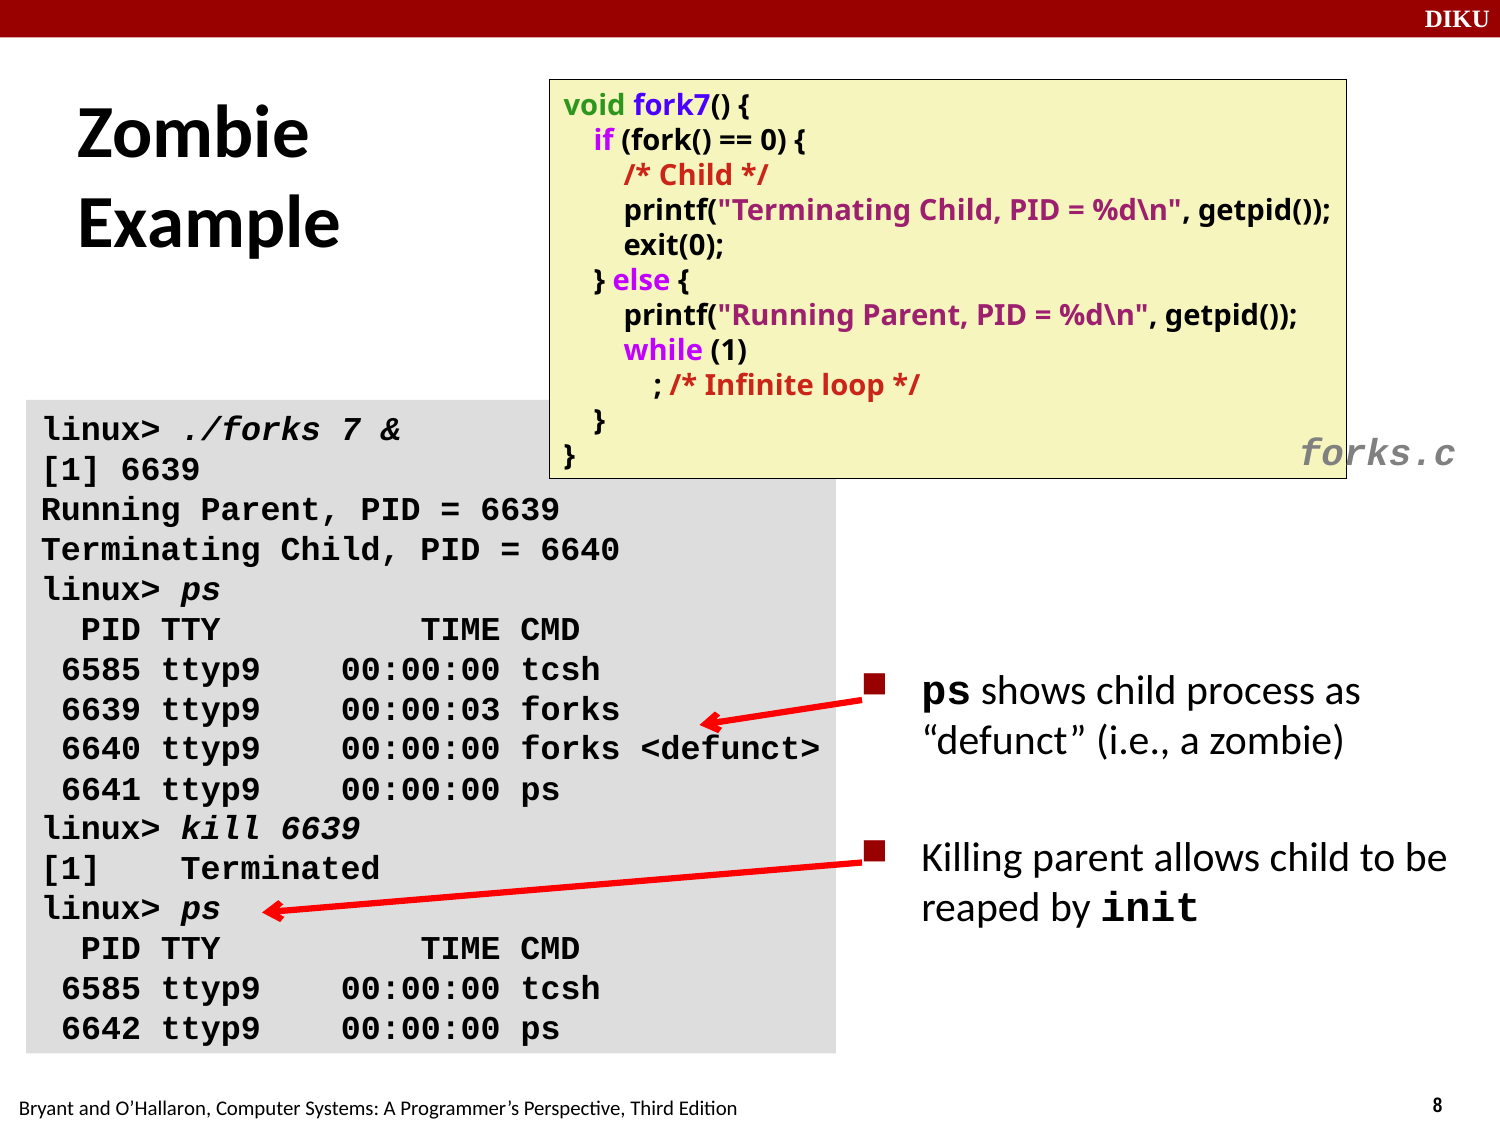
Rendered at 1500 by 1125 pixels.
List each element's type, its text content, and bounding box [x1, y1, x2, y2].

title Zombie Example [62, 82, 392, 263]
list ps shows child process as “defunct” (i.e., a zombie) Killing parent allows child to be reaped by init [849, 655, 1500, 1088]
text_box forks.c [1284, 424, 1472, 482]
text_box void fork7() { if (fork() == 0) { /* Child */ printf("Terminating Child, PID = %d\n", getpid()); exit(0); } else { printf("Running Parent, PID = %d\n", getpid()); while (1) ; /* Infinite loop */ } } [548, 79, 1346, 479]
text_box linux> ./forks 7 & [1] 6639 Running Parent, PID = 6639 Terminating Child, PID = 6640 linux> ps PID TTY TIME CMD 6585 ttyp9 00:00:00 tcsh 6639 ttyp9 00:00:03 forks 6640 ttyp9 00:00:00 forks <defunct> 6641 ttyp9 00:00:00 ps linux> kill 6639 [1] Terminated linux> ps PID TTY TIME CMD 6585 ttyp9 00:00:00 tcsh 6642 ttyp9 00:00:00 ps [26, 399, 836, 1054]
